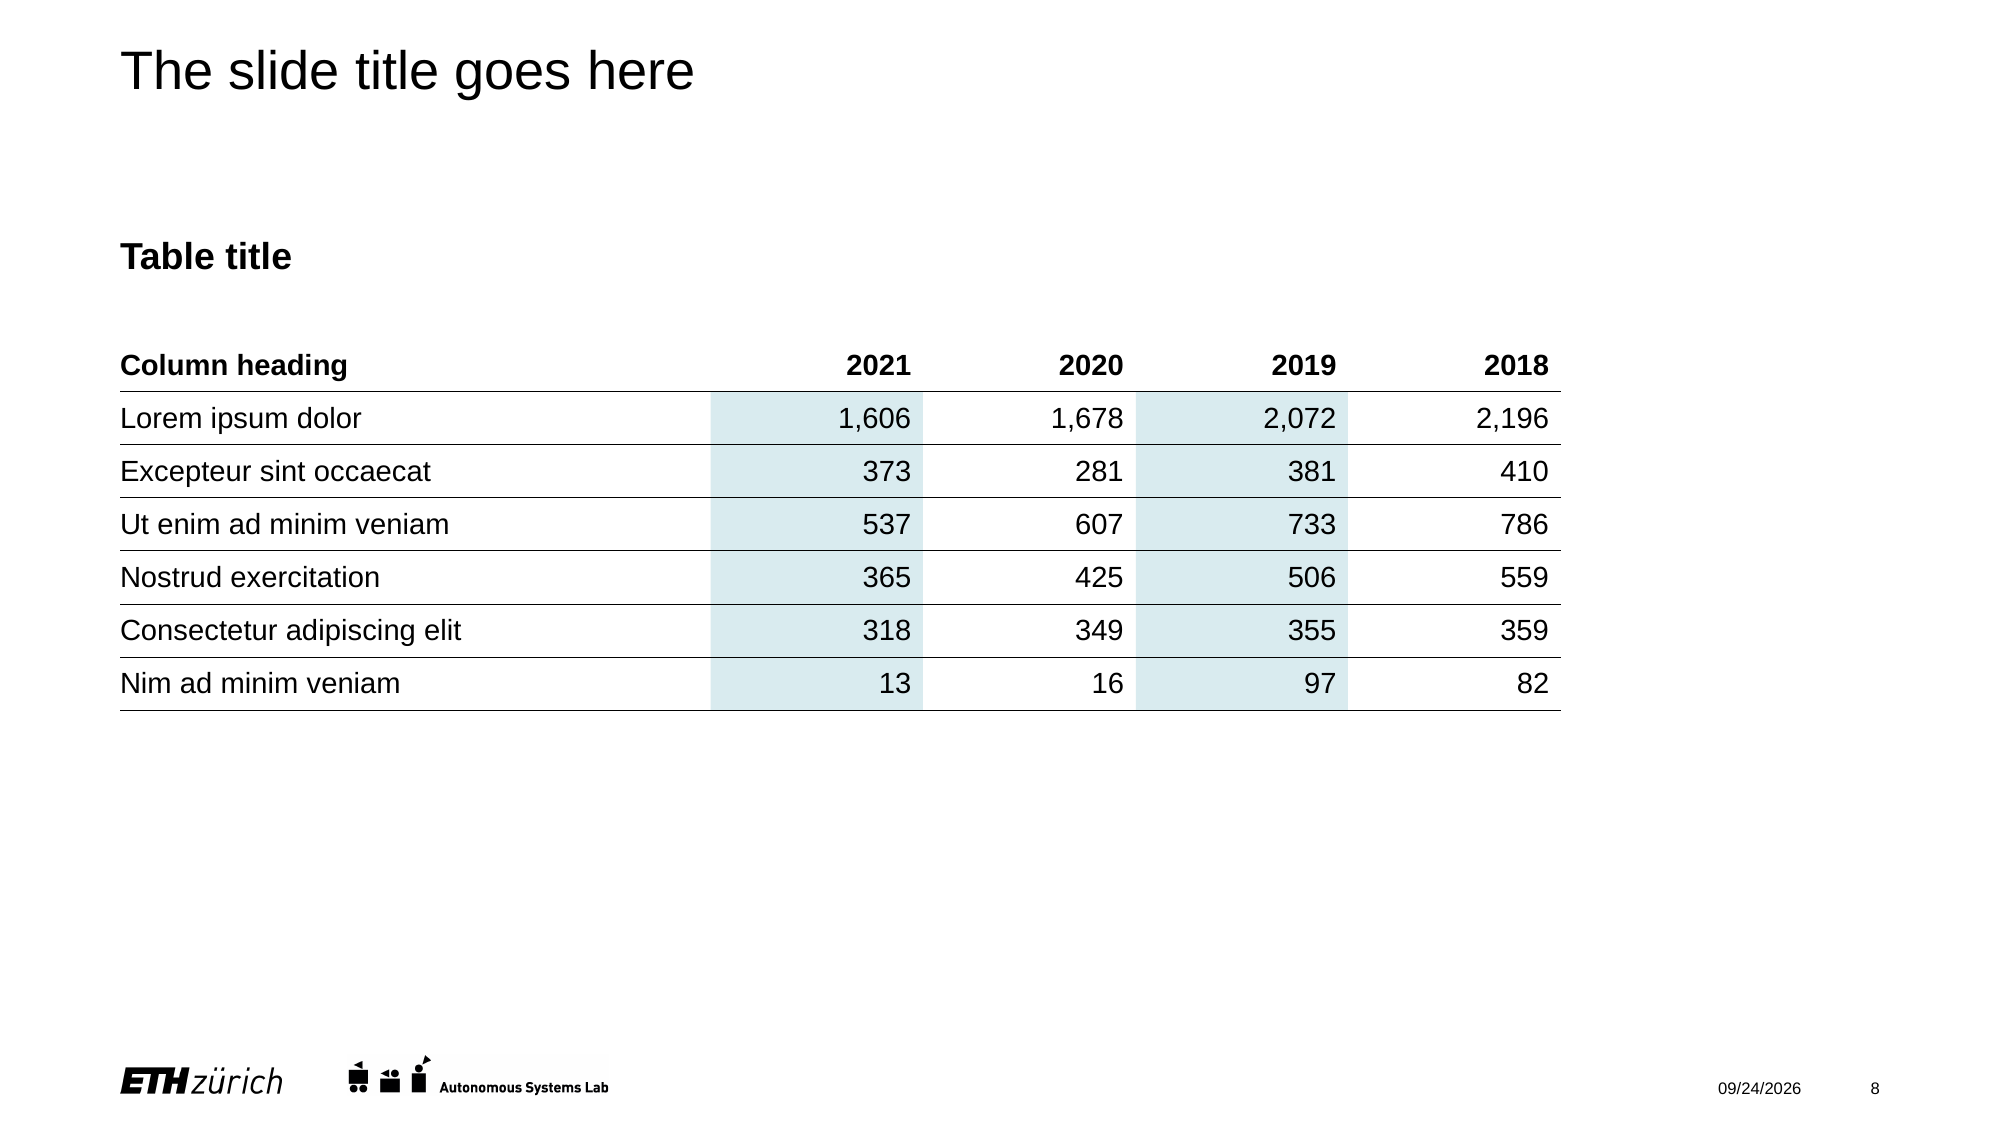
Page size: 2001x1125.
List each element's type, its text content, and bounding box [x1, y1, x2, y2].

table_cell 97 [1136, 658, 1348, 710]
slide_number 01/04/2021 [1718, 1069, 1819, 1106]
table_cell 733 [1136, 498, 1348, 550]
table_cell Nostrud exercitation [120, 551, 711, 604]
table_cell 365 [711, 551, 923, 604]
table_cell Excepteur sint occaecat [120, 445, 711, 497]
table_cell 82 [1348, 658, 1561, 710]
list Table title [120, 231, 1880, 297]
title The slide title goes here [120, 42, 1880, 191]
table_cell 359 [1348, 605, 1561, 657]
table_cell 2,072 [1136, 392, 1348, 444]
table_cell Ut enim ad minim veniam [120, 498, 711, 550]
table_cell Nim ad minim veniam [120, 658, 711, 710]
table_cell 410 [1348, 445, 1561, 497]
table_cell 281 [923, 445, 1136, 497]
table_cell 1,678 [923, 392, 1136, 444]
table_cell Lorem ipsum dolor [120, 392, 711, 444]
table_cell Consectetur adipiscing elit [120, 605, 711, 657]
table_header Column heading [120, 339, 711, 391]
table_cell 318 [711, 605, 923, 657]
table_cell 425 [923, 551, 1136, 604]
table_header 2018 [1348, 339, 1561, 391]
table_cell 506 [1136, 551, 1348, 604]
table_cell 559 [1348, 551, 1561, 604]
table_cell 349 [923, 605, 1136, 657]
slide_number <number> [1827, 1069, 1880, 1106]
table_header 2021 [711, 339, 923, 391]
table_cell 786 [1348, 498, 1561, 550]
table_cell 381 [1136, 445, 1348, 497]
picture [120, 1067, 282, 1094]
table_cell 355 [1136, 605, 1348, 657]
table_header 2019 [1136, 339, 1348, 391]
table_header 2020 [923, 339, 1136, 391]
table_cell 1,606 [711, 392, 923, 444]
table_cell 537 [711, 498, 923, 550]
table_cell 2,196 [1348, 392, 1561, 444]
table_cell 373 [711, 445, 923, 497]
table_cell 13 [711, 658, 923, 710]
table_cell 16 [923, 658, 1136, 710]
table_cell 607 [923, 498, 1136, 550]
